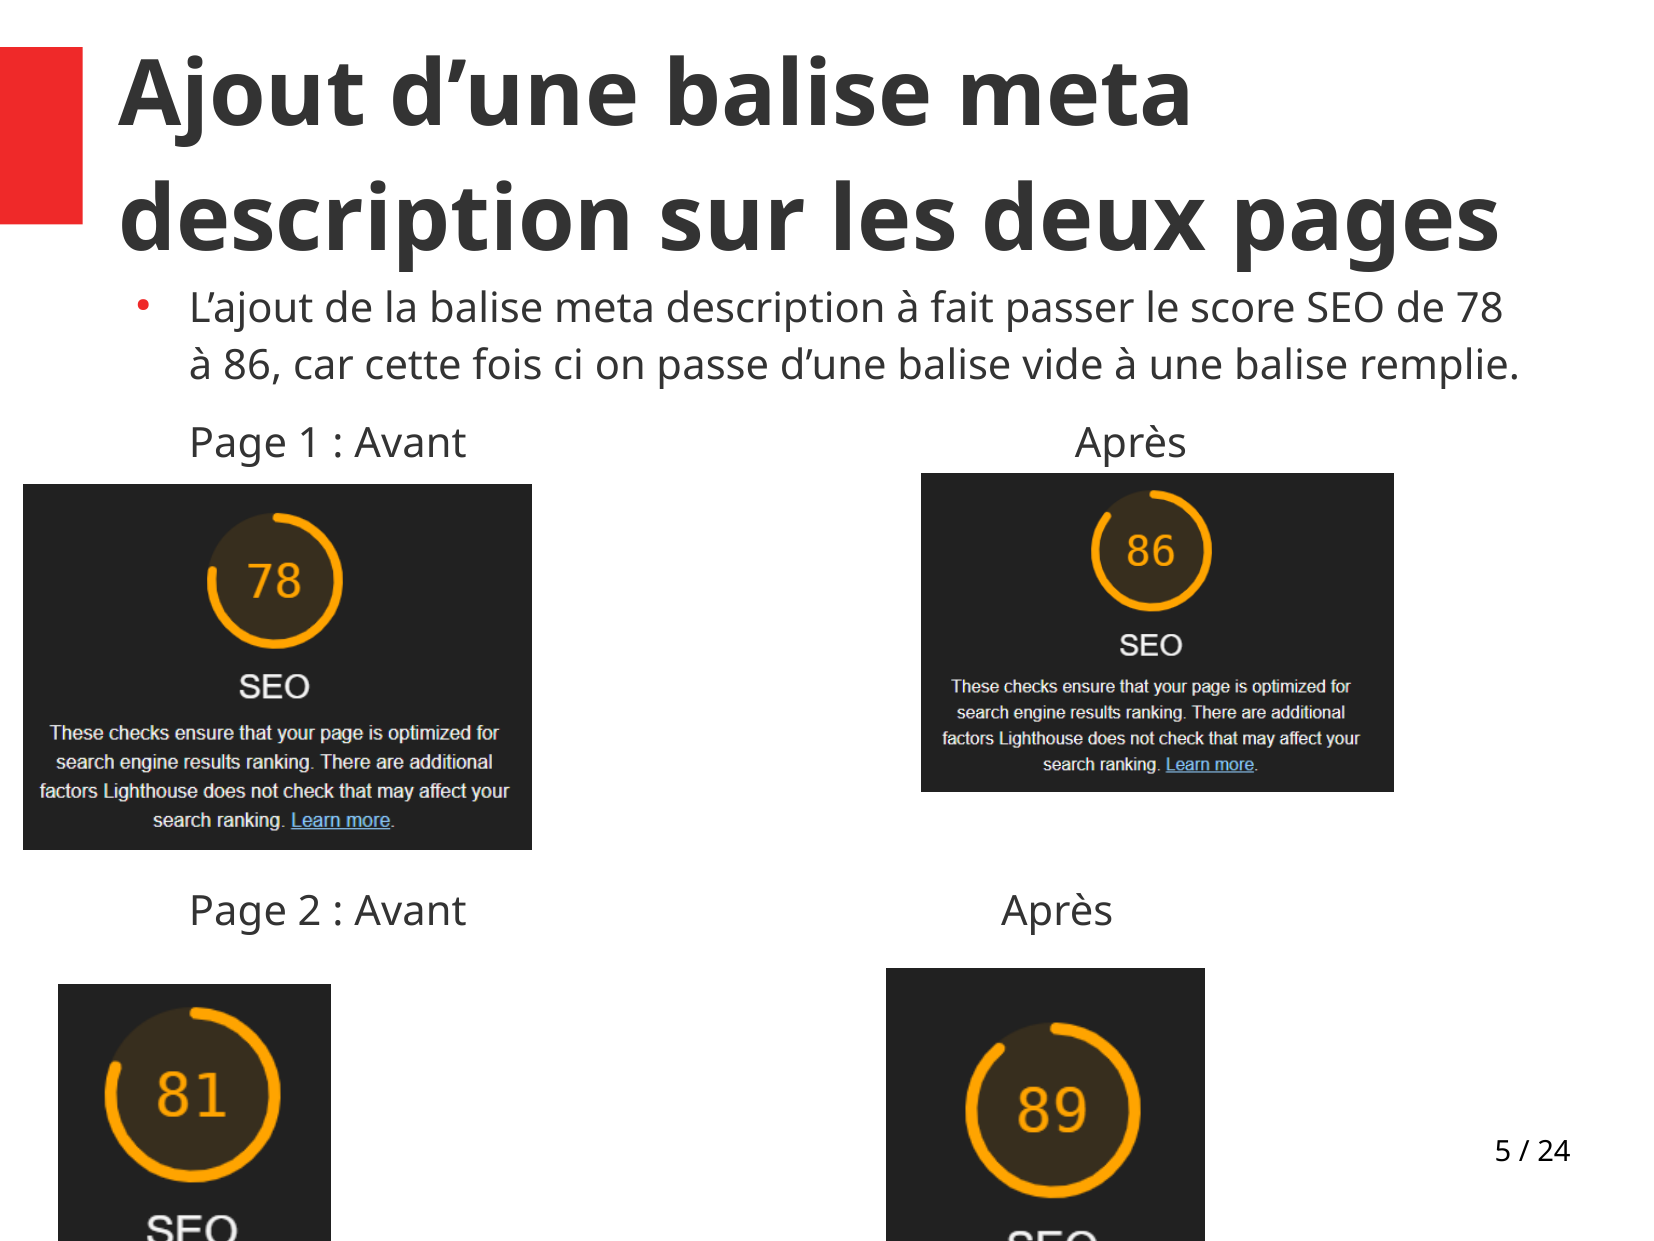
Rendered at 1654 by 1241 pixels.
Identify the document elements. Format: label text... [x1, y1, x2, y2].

title Ajout d’une balise meta description sur les deux pages [118, 27, 1571, 278]
picture [58, 984, 331, 1241]
picture [23, 484, 532, 850]
picture [886, 968, 1205, 1241]
list L’ajout de la balise meta description à fait passer le score SEO de 78 à 86, car cette fois ci on passe d’une balise vide à une balise remplie. Page 1 : Avant Après Page 2 : Avant Après [118, 277, 1536, 998]
picture [921, 473, 1394, 792]
